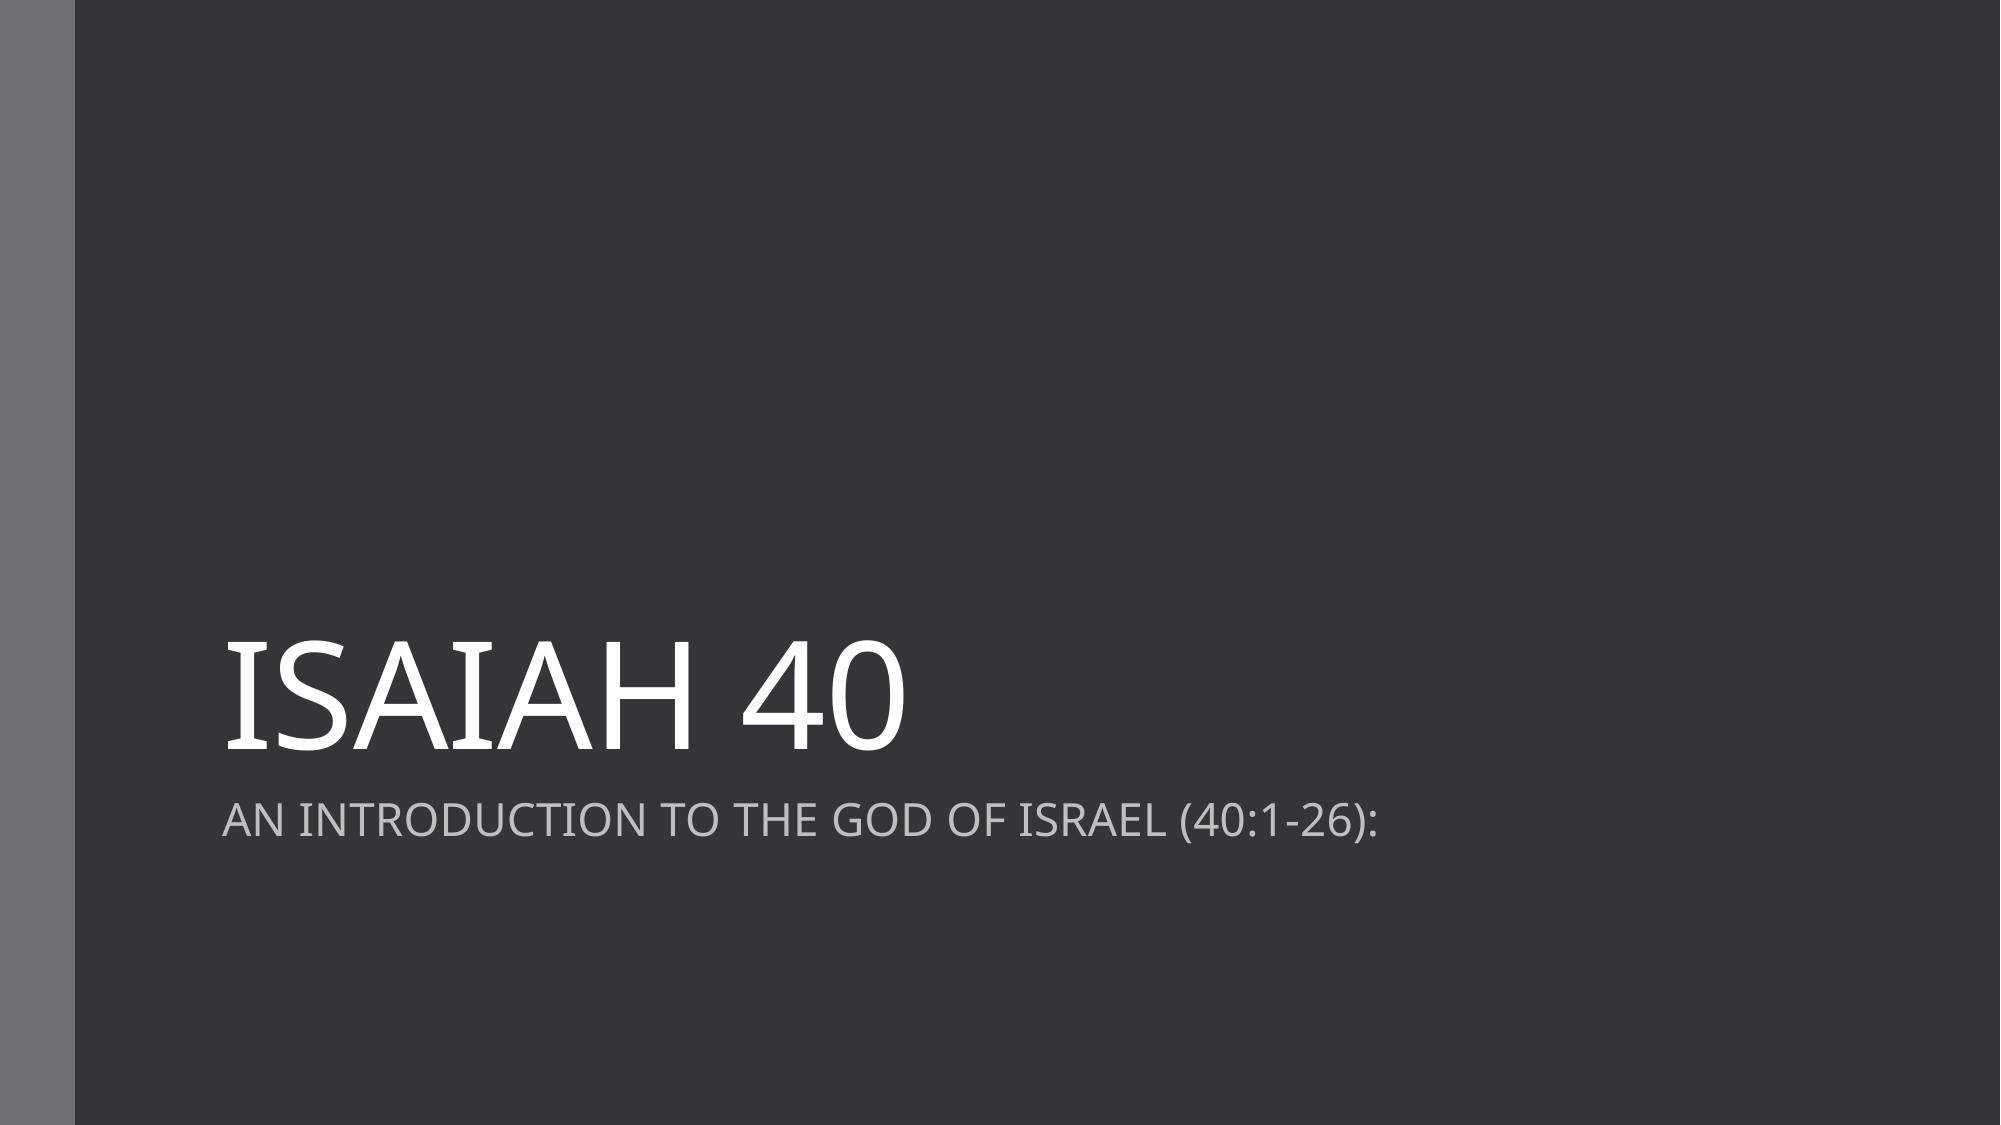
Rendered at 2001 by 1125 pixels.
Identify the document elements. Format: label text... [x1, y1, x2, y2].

subtitle AN INTRODUCTION TO THE GOD OF ISRAEL (40:1-26): [206, 787, 1752, 1066]
title ISAIAH 40 [206, 124, 1752, 787]
